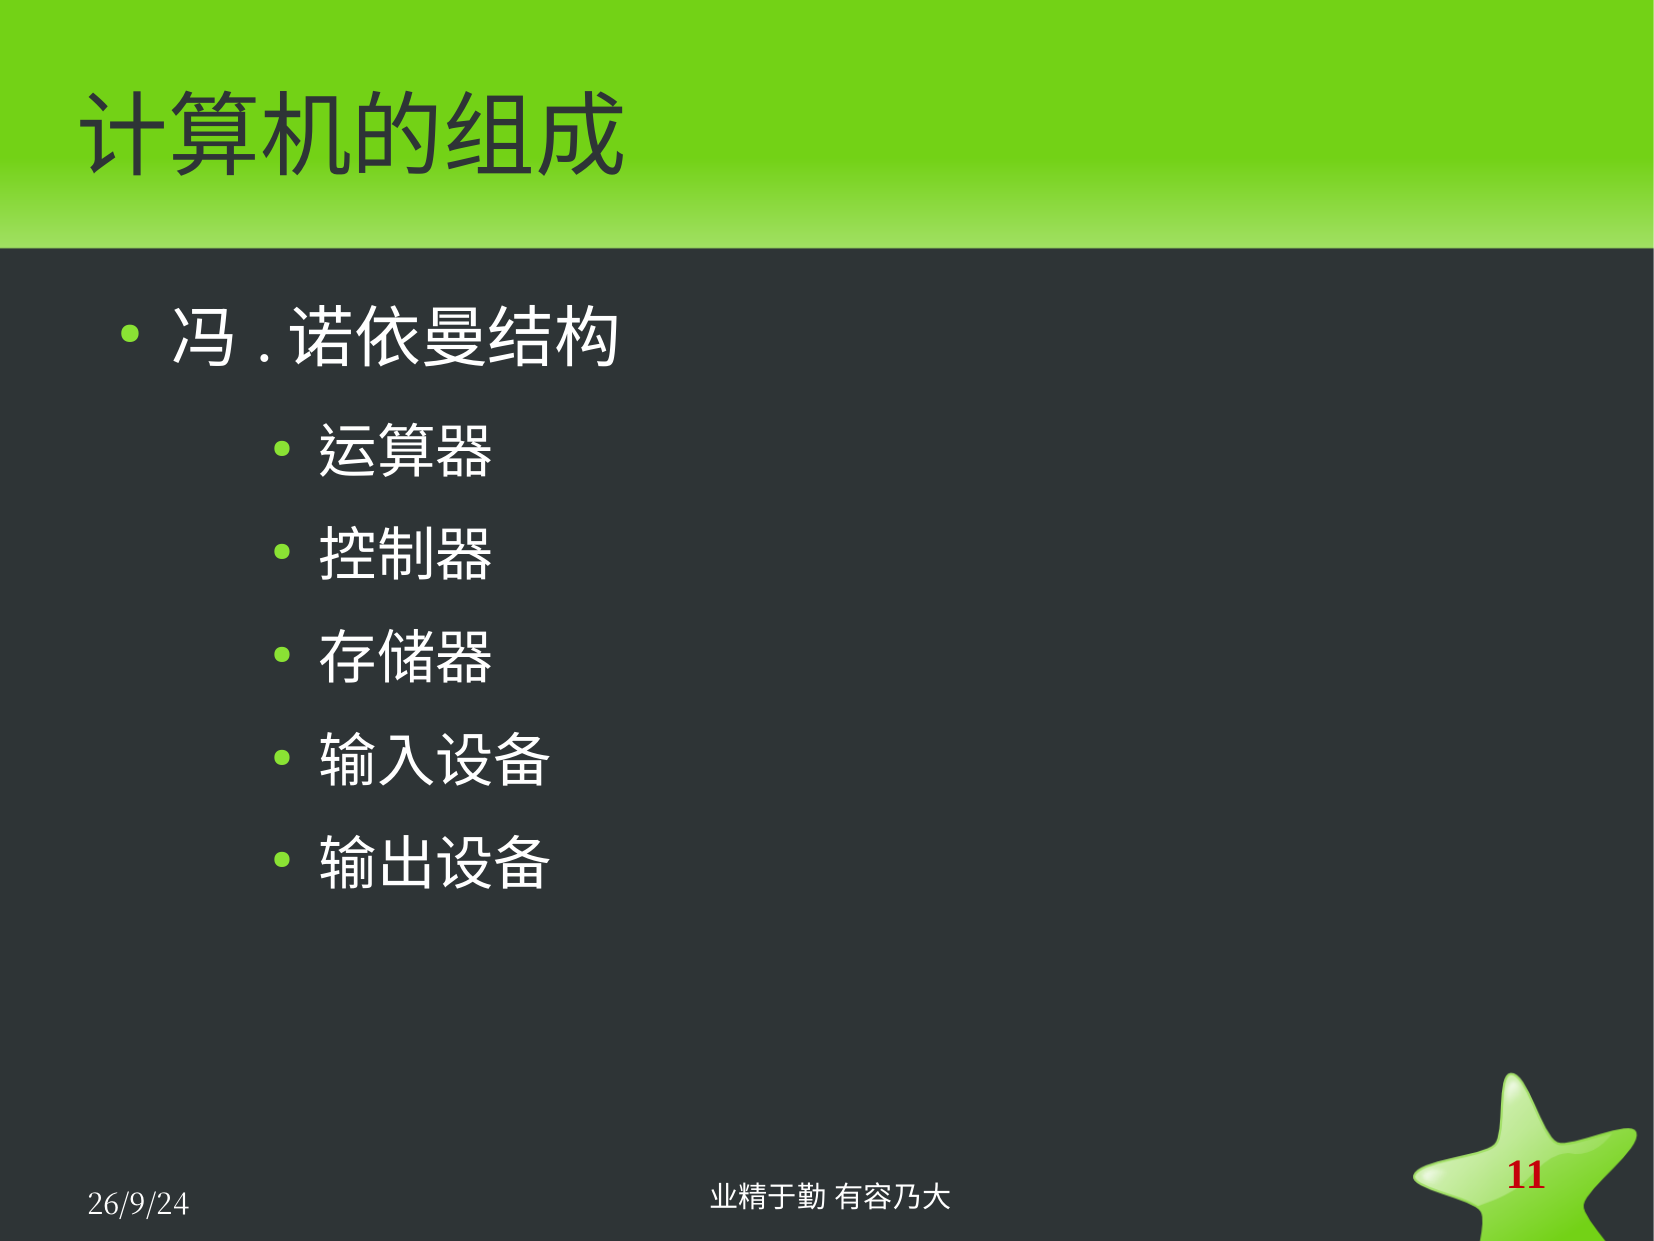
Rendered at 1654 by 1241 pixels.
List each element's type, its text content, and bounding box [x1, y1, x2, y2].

picture [0, 0, 1654, 1241]
list 冯.诺依曼结构 运算器 控制器 存储器 输入设备 输出设备 [82, 290, 1571, 1109]
title 计算机的组成 [76, 29, 1565, 237]
